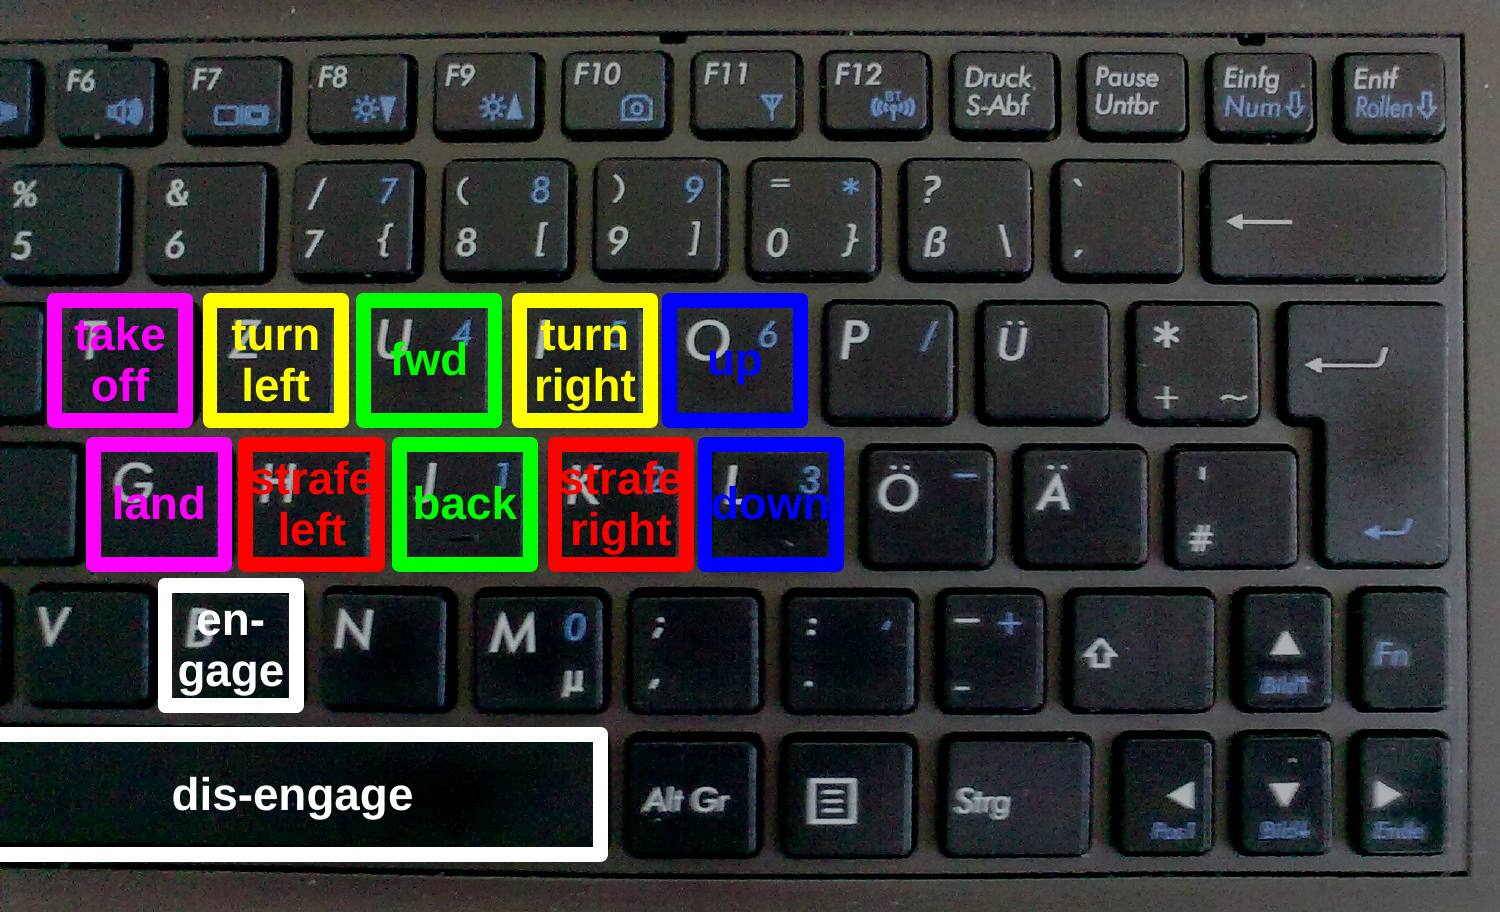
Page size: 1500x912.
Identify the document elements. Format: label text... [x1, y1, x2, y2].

text_box take off [54, 300, 186, 421]
text_box up [669, 300, 801, 421]
text_box turn right [519, 300, 651, 421]
text_box en- gage [165, 585, 297, 706]
text_box land [93, 444, 226, 565]
text_box strafe right [555, 444, 687, 565]
text_box turn left [210, 300, 342, 421]
text_box dis-engage [0, 734, 601, 855]
text_box fwd [363, 300, 496, 421]
text_box down [705, 444, 837, 565]
text_box strafe left [245, 444, 378, 565]
text_box back [399, 444, 531, 565]
picture [0, 0, 1500, 912]
